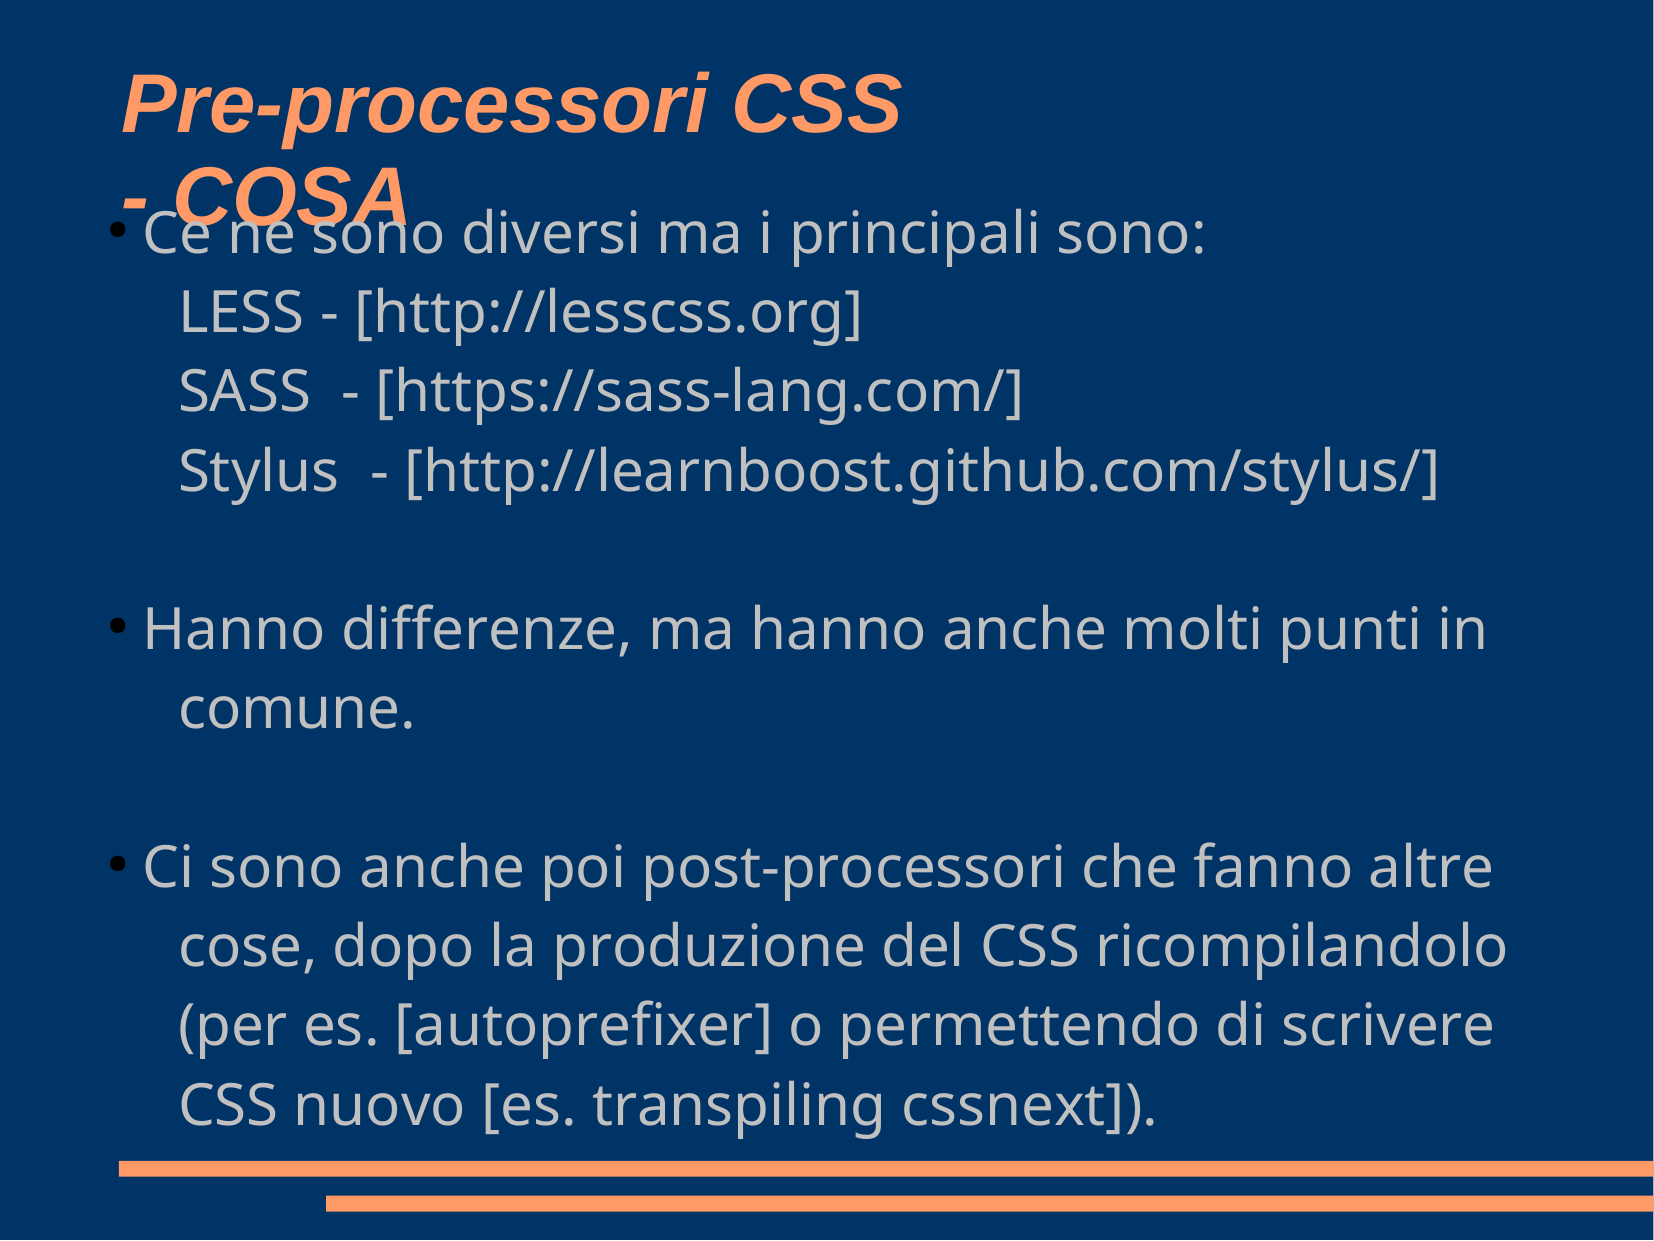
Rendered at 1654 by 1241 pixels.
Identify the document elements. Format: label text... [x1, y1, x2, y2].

subtitle Ce ne sono diversi ma i principali sono: LESS - [http://lesscss.org] SASS - [https://sass-lang.com/] Stylus - [http://learnboost.github.com/stylus/] Hanno differenze, ma hanno anche molti punti in comune. Ci sono anche poi post-processori che fanno altre cose, dopo la produzione del CSS ricompilandolo (per es. [autoprefixer] o permettendo di scrivere CSS nuovo [es. transpiling cssnext]). [107, 196, 1547, 1217]
title Pre-processori CSS - COSA [121, 46, 1534, 196]
